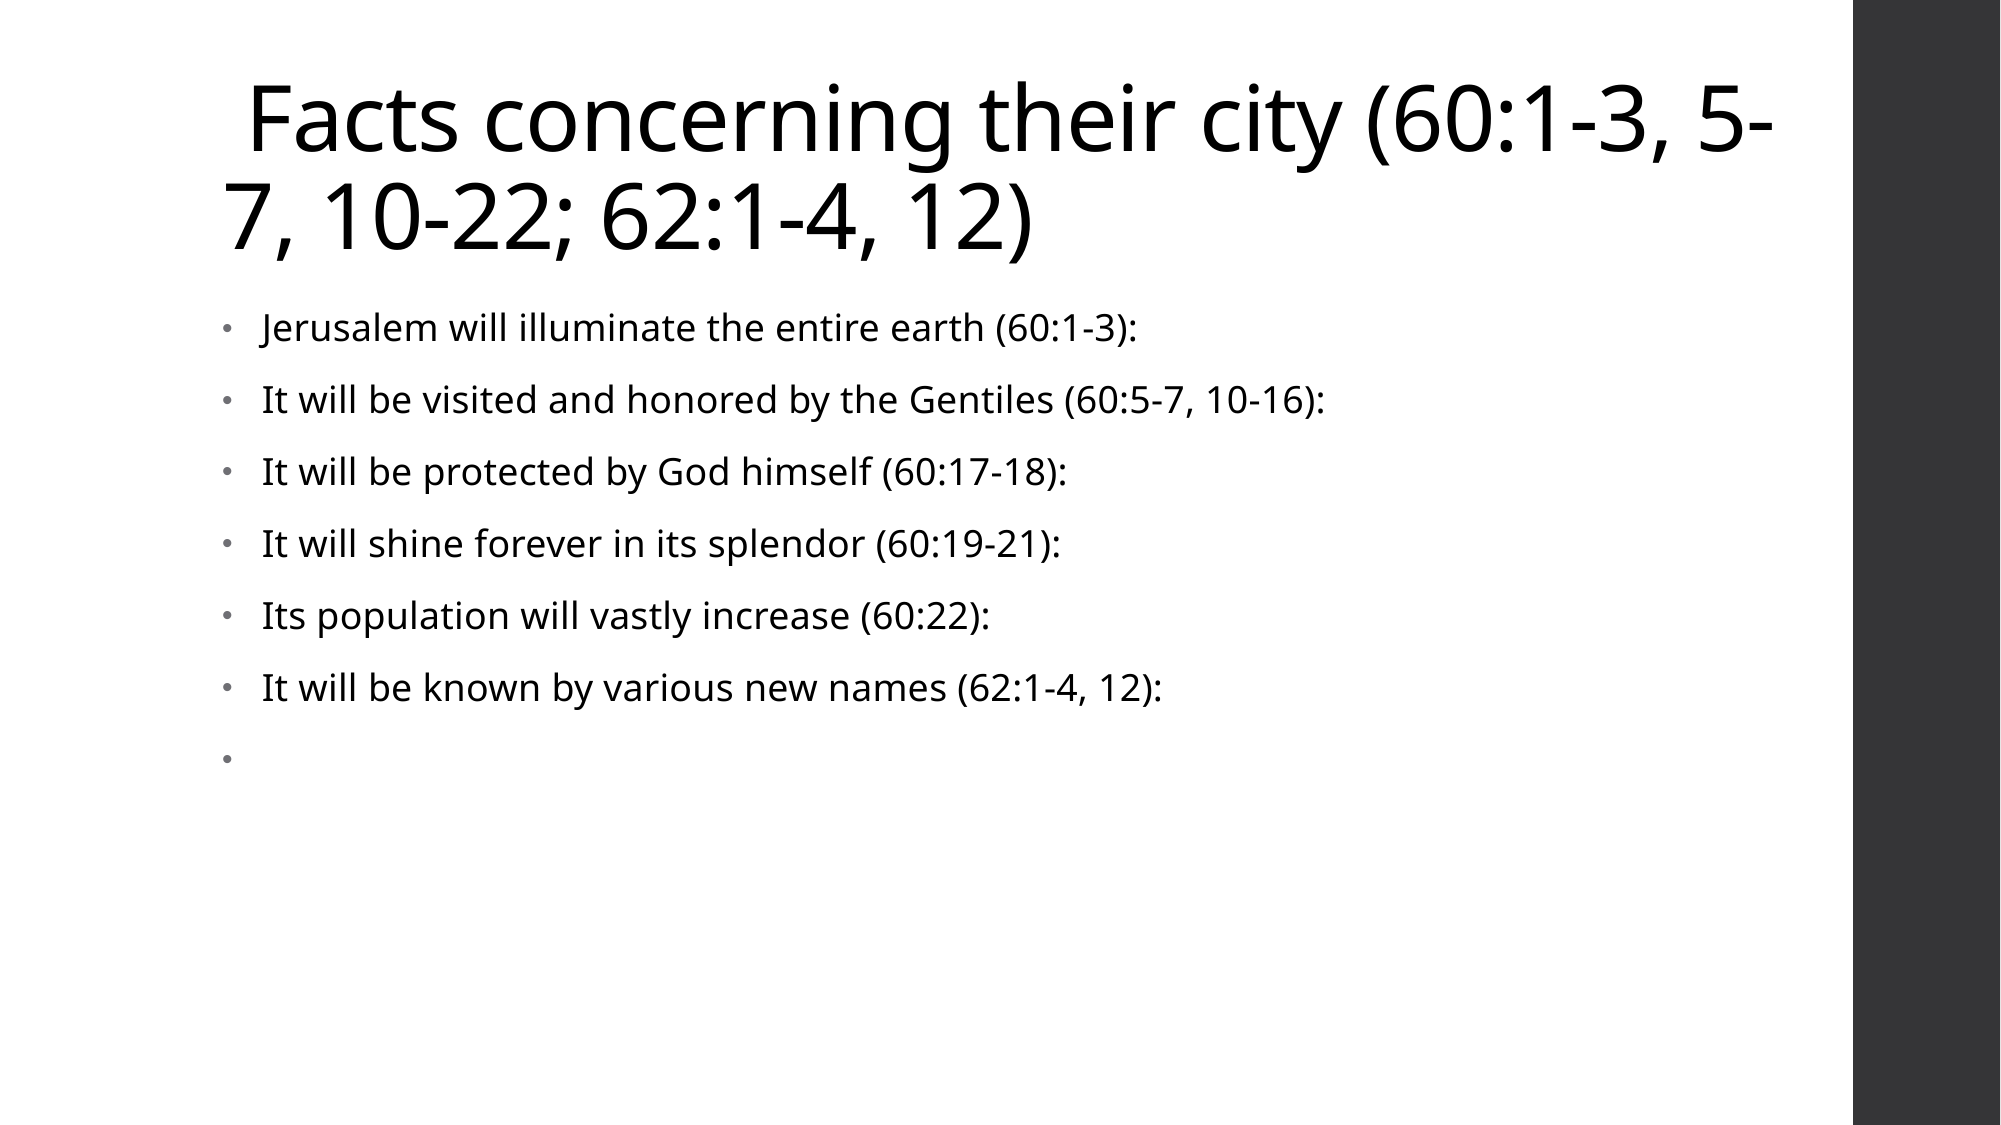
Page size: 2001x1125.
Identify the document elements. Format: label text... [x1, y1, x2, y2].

list Jerusalem will illuminate the entire earth (60:1-3): It will be visited and honored by the Gentiles (60:5-7, 10-16): It will be protected by God himself (60:17-18): It will shine forever in its splendor (60:19-21): Its population will vastly increase (60:22): It will be known by various new names (62:1-4, 12): [206, 299, 1617, 1014]
title Facts concerning their city (60:1-3, 5-7, 10-22; 62:1-4, 12) [206, 60, 1797, 278]
